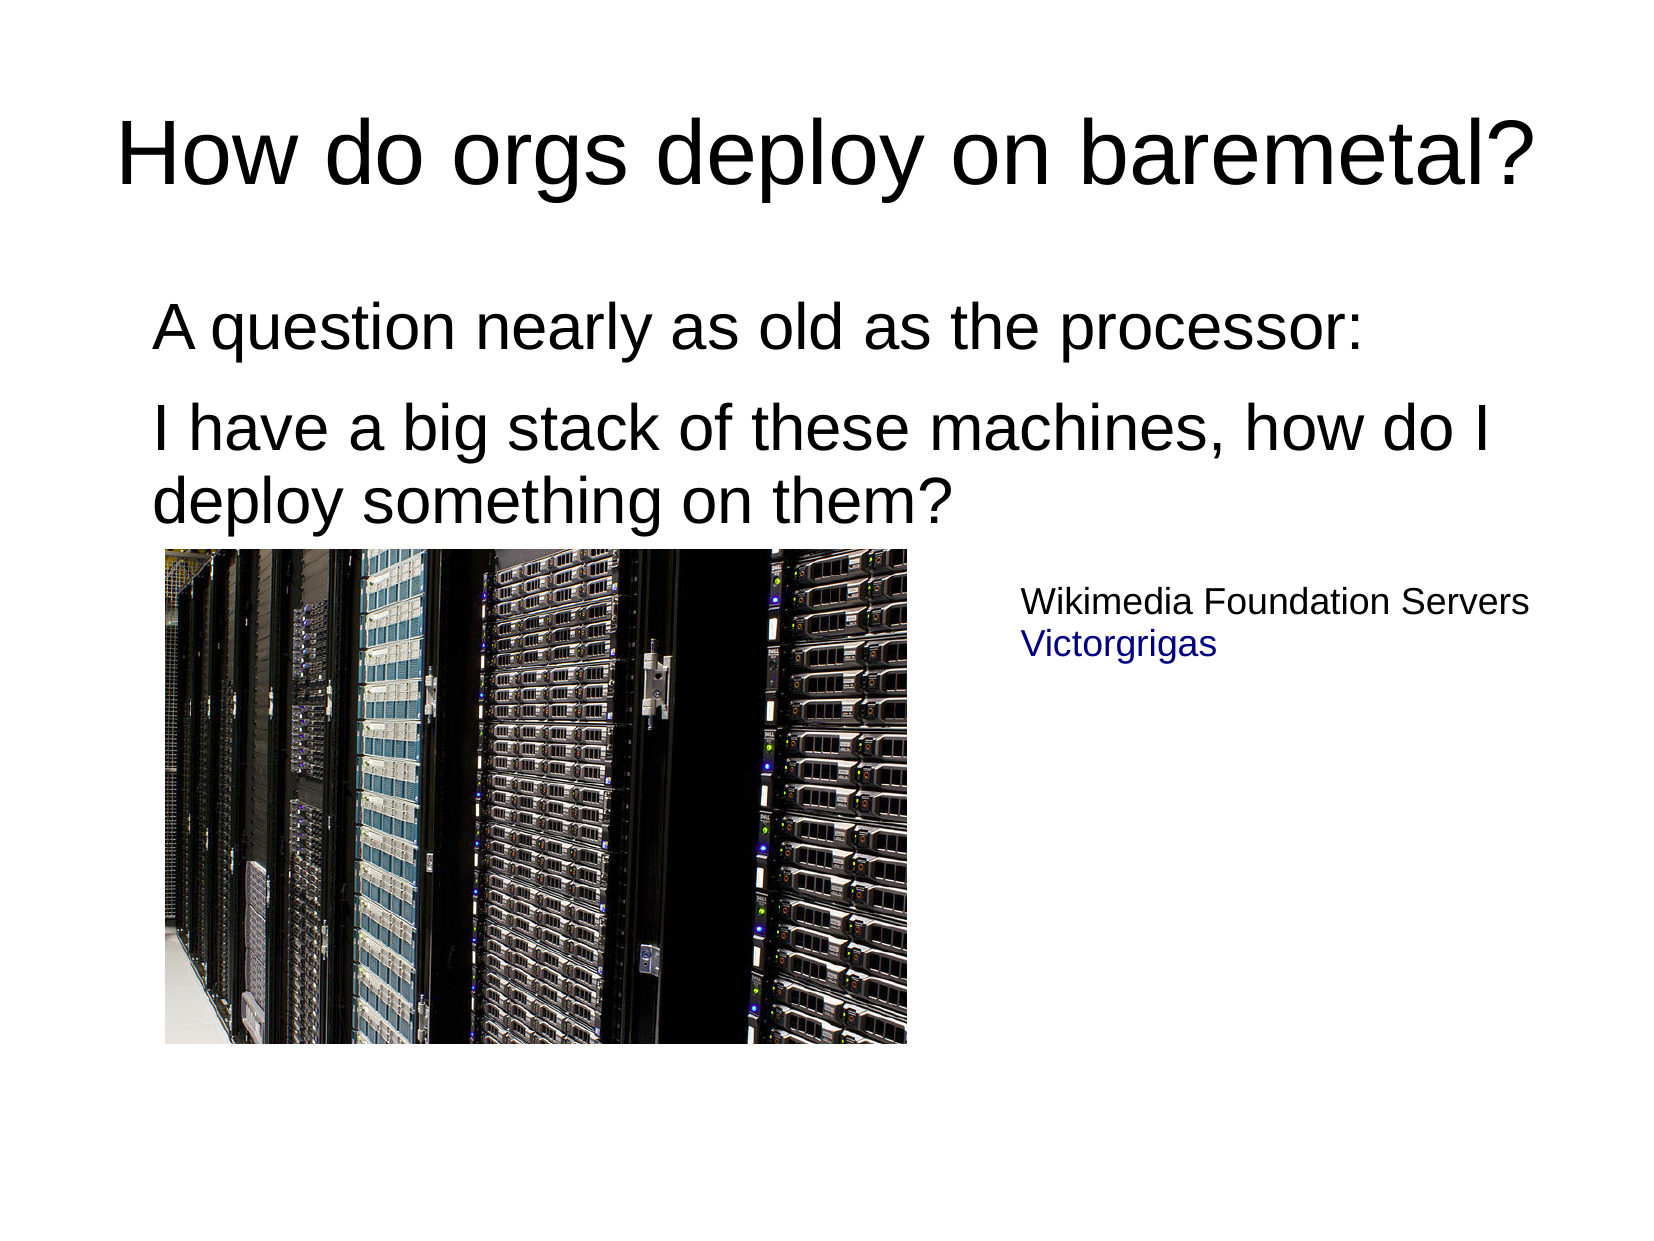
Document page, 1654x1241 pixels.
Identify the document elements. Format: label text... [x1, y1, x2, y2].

picture [165, 549, 907, 1044]
title How do orgs deploy on baremetal? [82, 49, 1571, 257]
text_box Wikimedia Foundation Servers Victorgrigas [1005, 573, 1546, 672]
list A question nearly as old as the processor: I have a big stack of these machines, how do I deploy something on them? [82, 290, 1571, 541]
